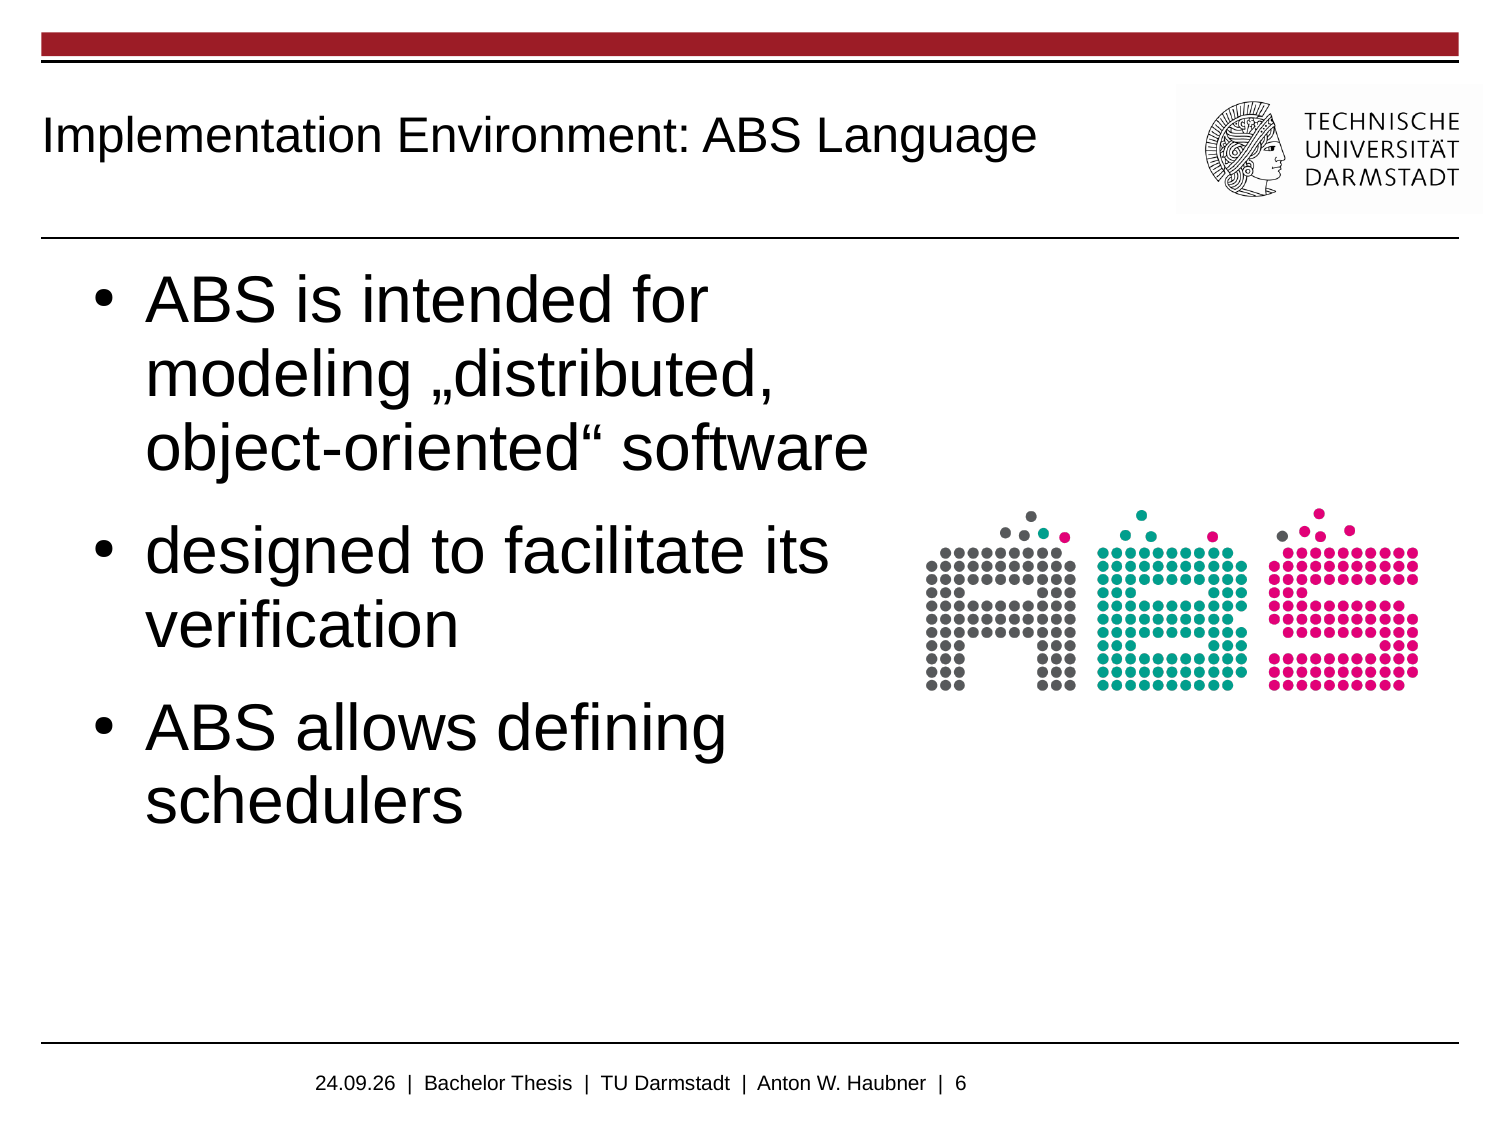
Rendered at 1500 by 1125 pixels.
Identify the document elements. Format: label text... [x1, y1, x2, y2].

list ABS is intended for modeling „distributed, object-oriented“ software designed to facilitate its verification ABS allows defining schedulers [75, 263, 875, 916]
title Implementation Environment: ABS Language [41, 60, 1131, 211]
picture [926, 507, 1418, 691]
